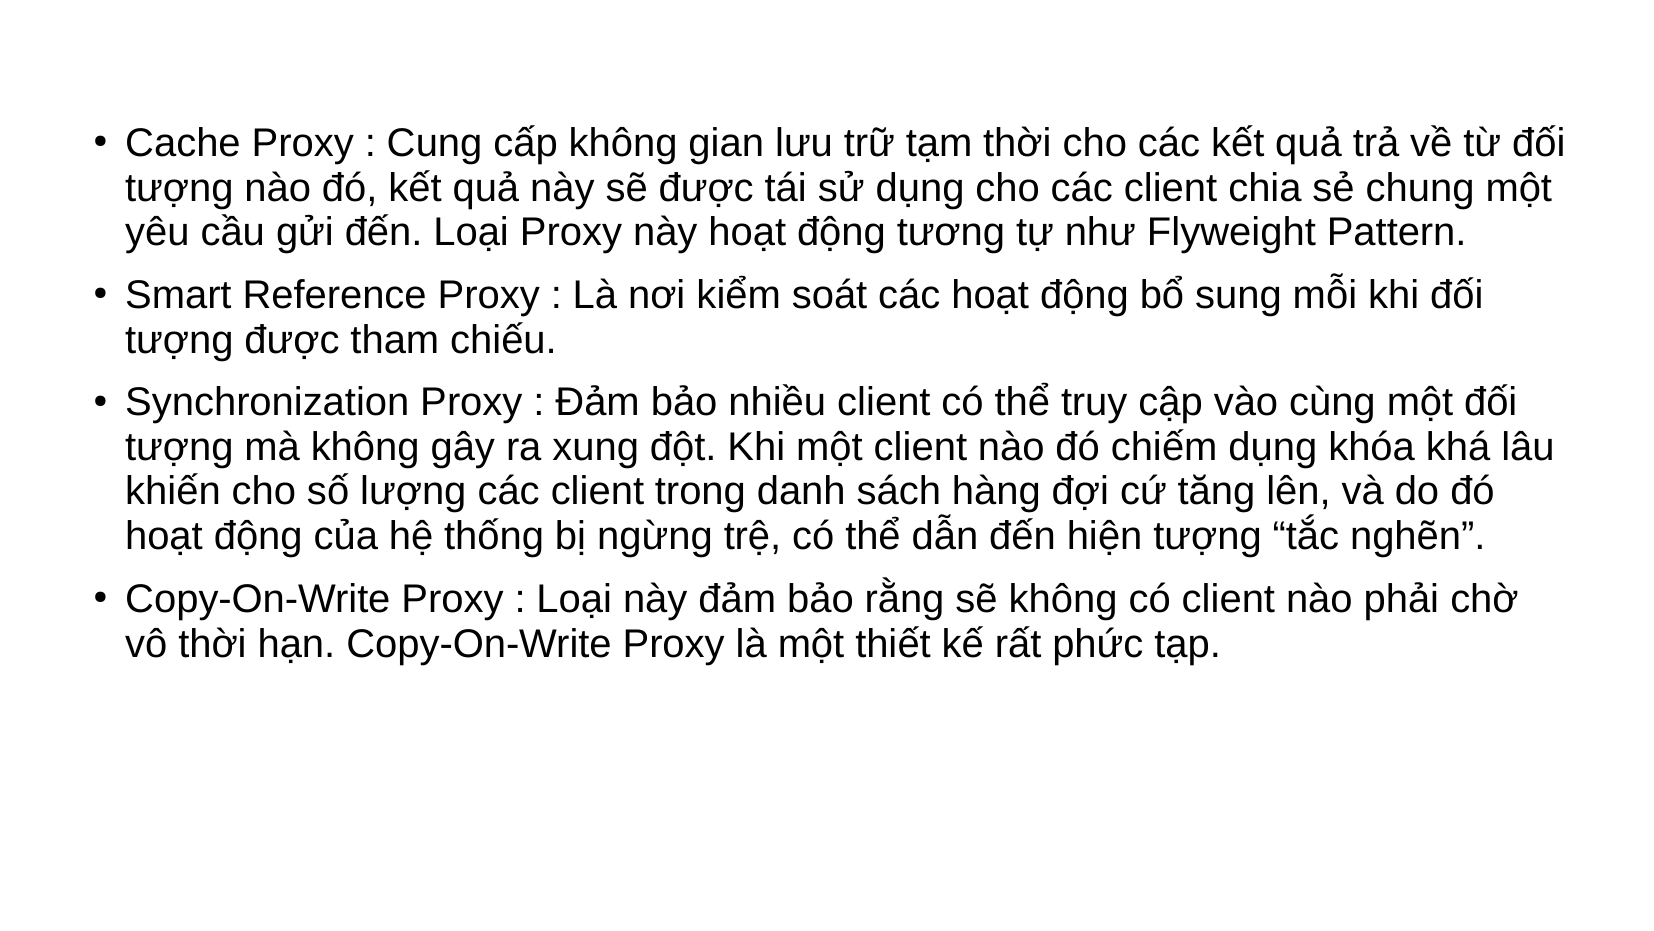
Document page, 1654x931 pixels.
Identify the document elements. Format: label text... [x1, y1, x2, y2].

list Cache Proxy : Cung cấp không gian lưu trữ tạm thời cho các kết quả trả về từ đối tượng nào đó, kết quả này sẽ được tái sử dụng cho các client chia sẻ chung một yêu cầu gửi đến. Loại Proxy này hoạt động tương tự như Flyweight Pattern. Smart Reference Proxy : Là nơi kiểm soát các hoạt động bổ sung mỗi khi đối tượng được tham chiếu. Synchronization Proxy : Đảm bảo nhiều client có thể truy cập vào cùng một đối tượng mà không gây ra xung đột. Khi một client nào đó chiếm dụng khóa khá lâu khiến cho số lượng các client trong danh sách hàng đợi cứ tăng lên, và do đó hoạt động của hệ thống bị ngừng trệ, có thể dẫn đến hiện tượng “tắc nghẽn”. Copy-On-Write Proxy : Loại này đảm bảo rằng sẽ không có client nào phải chờ vô thời hạn. Copy-On-Write Proxy là một thiết kế rất phức tạp. [82, 120, 1571, 758]
